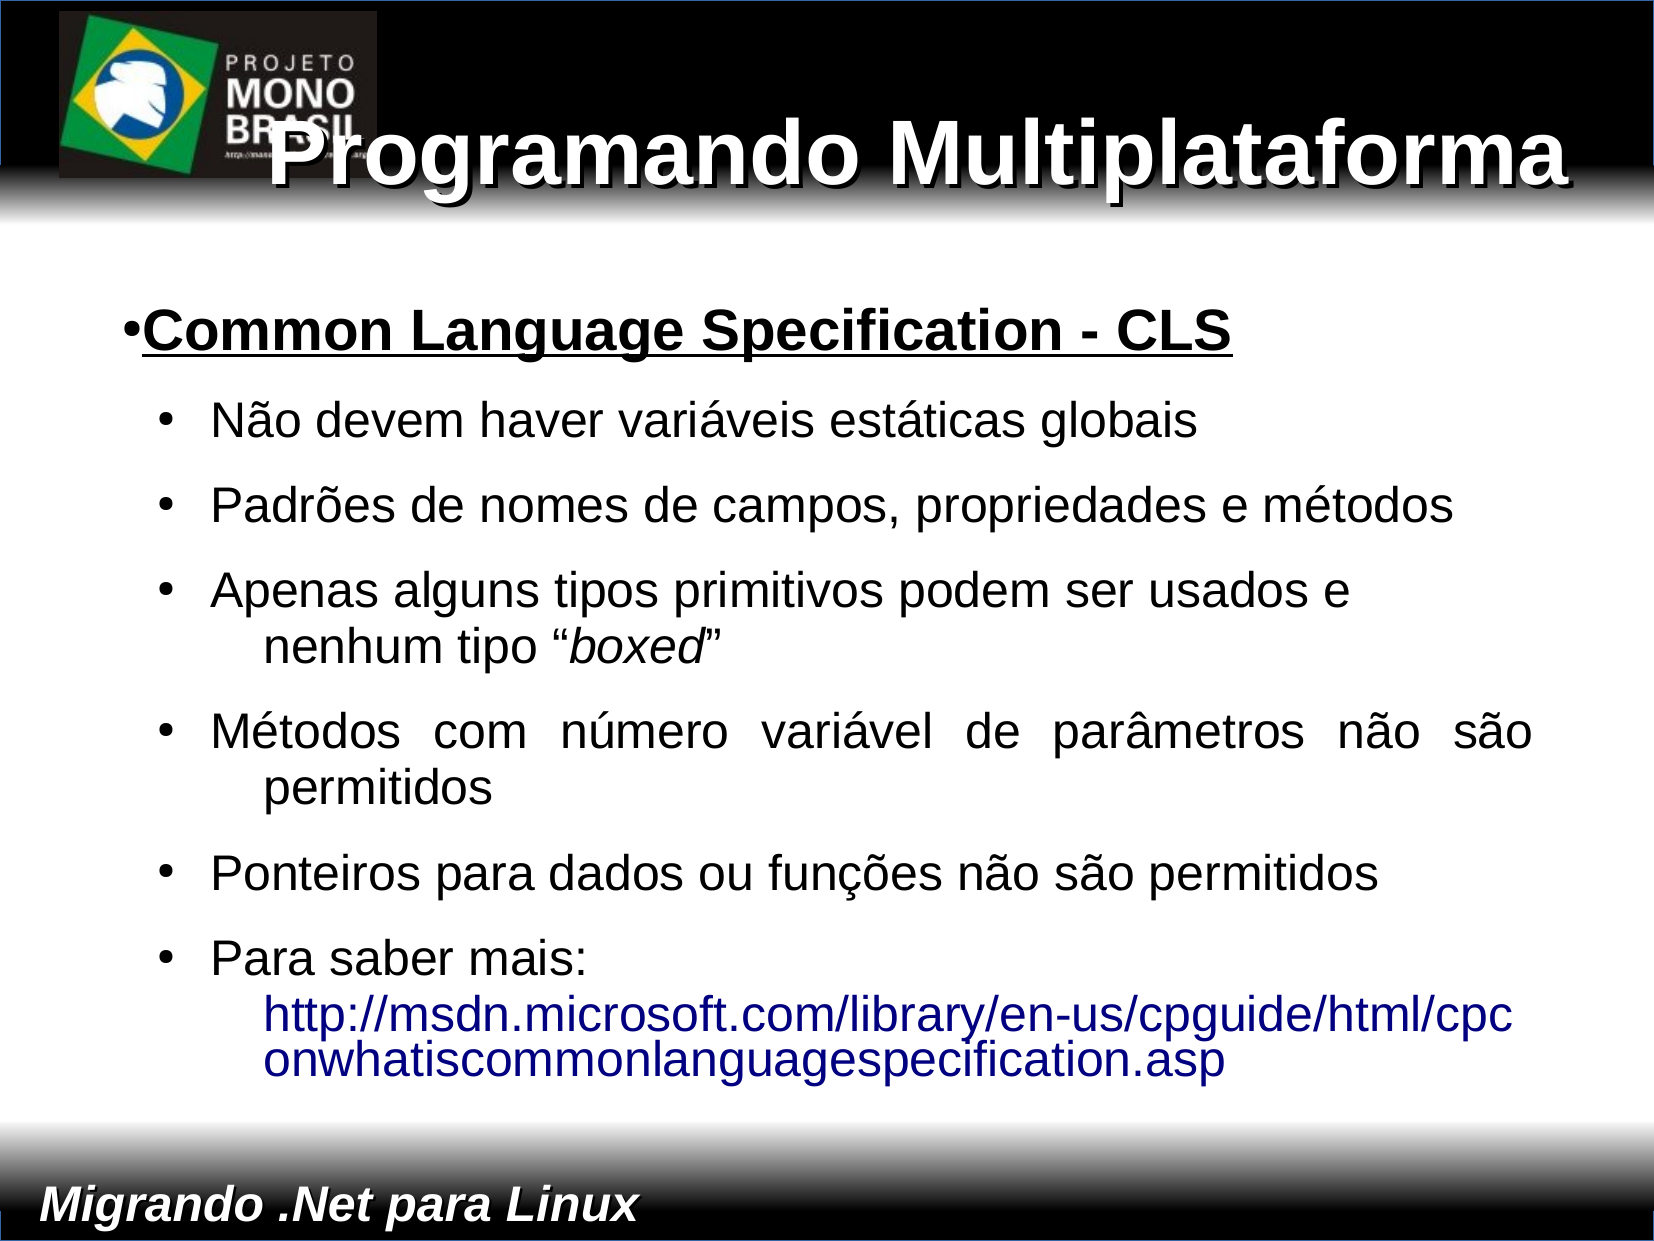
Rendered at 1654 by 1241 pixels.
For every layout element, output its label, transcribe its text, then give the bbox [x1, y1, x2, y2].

picture [59, 11, 377, 178]
list Common Language Specification - CLS Não devem haver variáveis estáticas globais Padrões de nomes de campos, propriedades e métodos Apenas alguns tipos primitivos podem ser usados e nenhum tipo “boxed” Métodos com número variável de parâmetros não são permitidos Ponteiros para dados ou funções não são permitidos Para saber mais: http://msdn.microsoft.com/library/en-us/cpguide/html/cpconwhatiscommonlanguagespecification.asp [121, 297, 1534, 1083]
title Programando Multiplataforma [82, 49, 1571, 257]
text_box Migrando .Net para Linux [24, 1168, 547, 1241]
